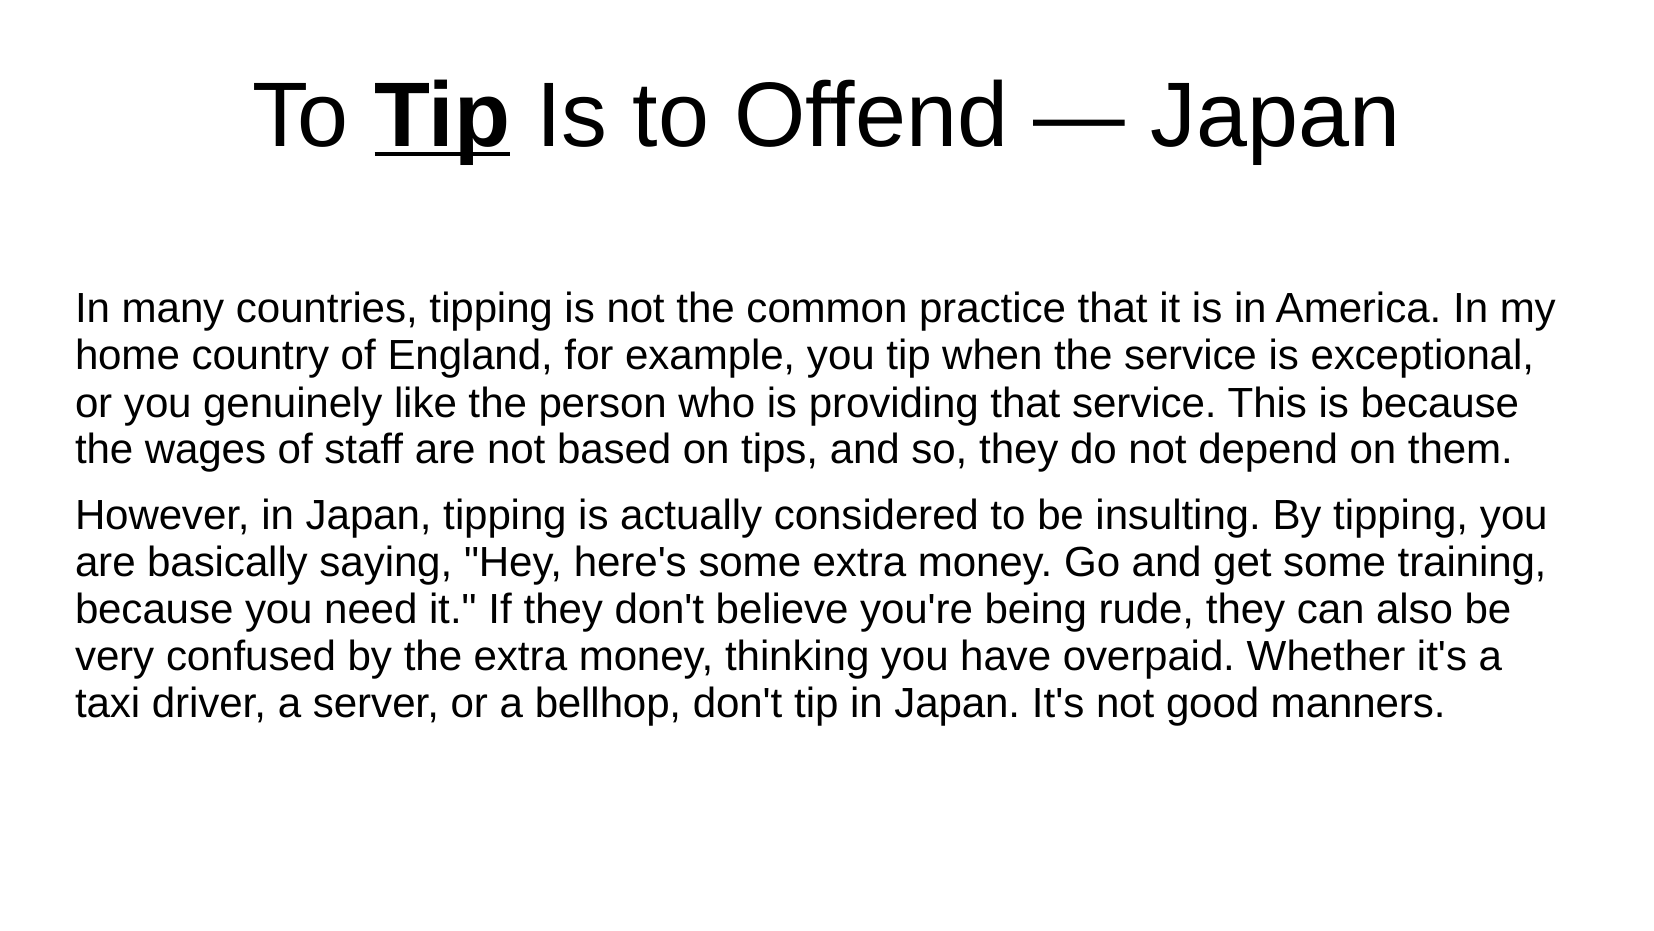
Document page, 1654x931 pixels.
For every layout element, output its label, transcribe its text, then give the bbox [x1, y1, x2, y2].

list In many countries, tipping is not the common practice that it is in America. In my home country of England, for example, you tip when the service is exceptional, or you genuinely like the person who is providing that service. This is because the wages of staff are not based on tips, and so, they do not depend on them. However, in Japan, tipping is actually considered to be insulting. By tipping, you are basically saying, "Hey, here's some extra money. Go and get some training, because you need it." If they don't believe you're being rude, they can also be very confused by the extra money, thinking you have overpaid. Whether it's a taxi driver, a server, or a bellhop, don't tip in Japan. It's not good manners. [75, 285, 1564, 825]
title To Tip Is to Offend — Japan [82, 37, 1571, 193]
